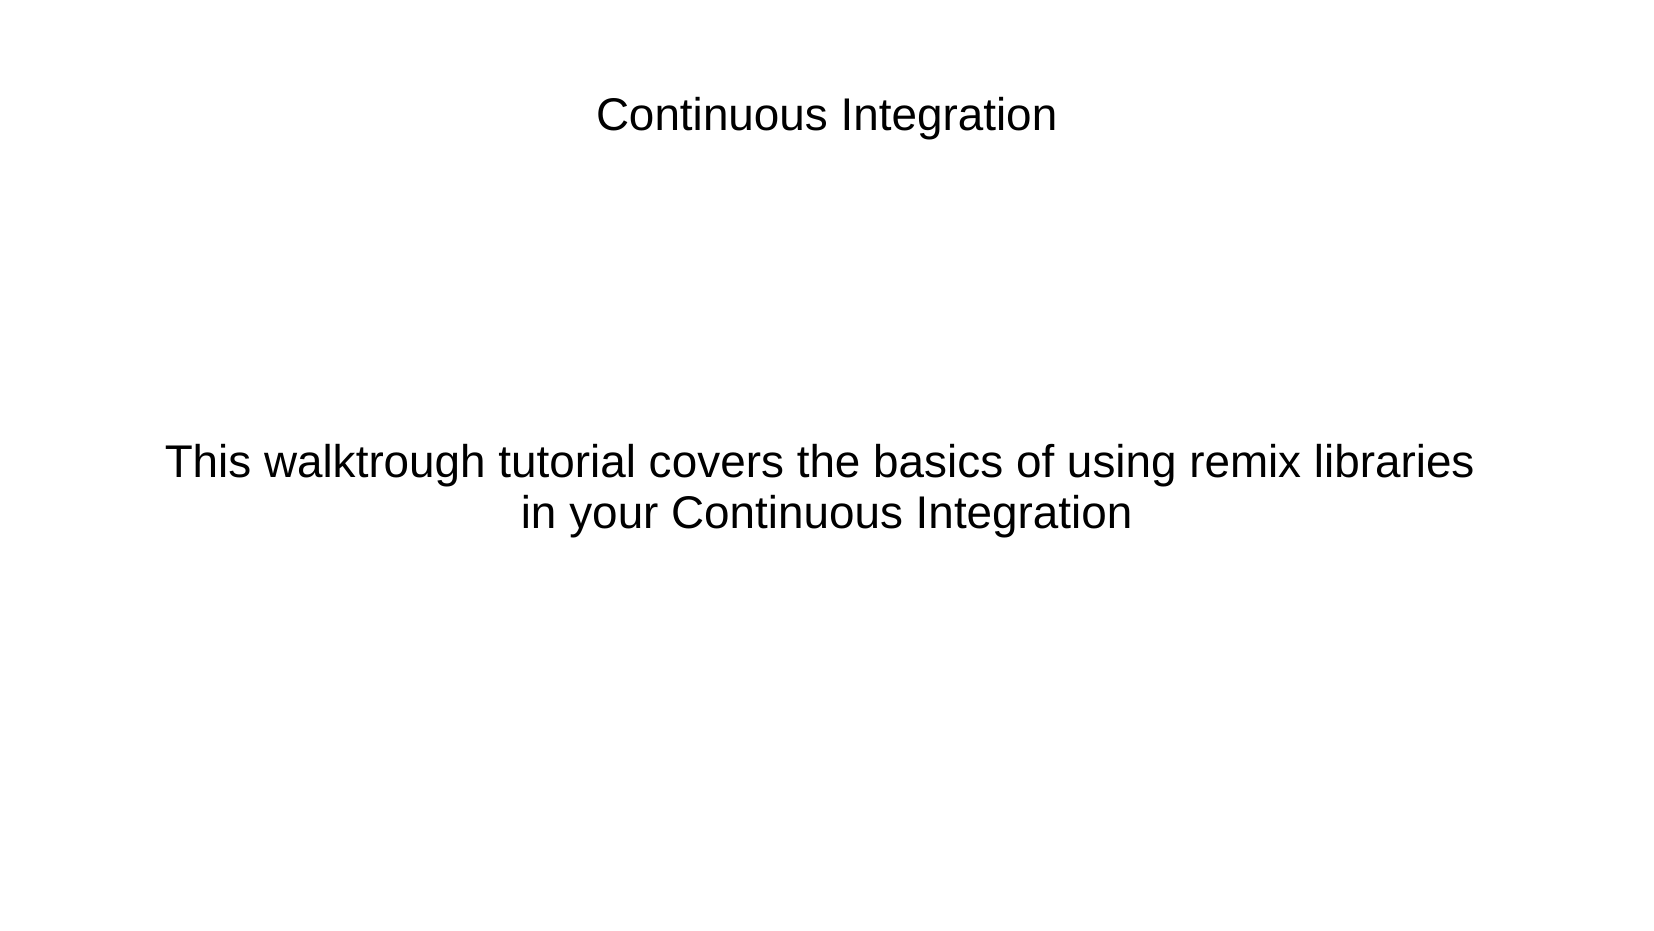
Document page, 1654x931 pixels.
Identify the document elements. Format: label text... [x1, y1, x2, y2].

title Continuous Integration [82, 37, 1571, 193]
subtitle This walktrough tutorial covers the basics of using remix libraries in your Continuous Integration [82, 217, 1571, 758]
